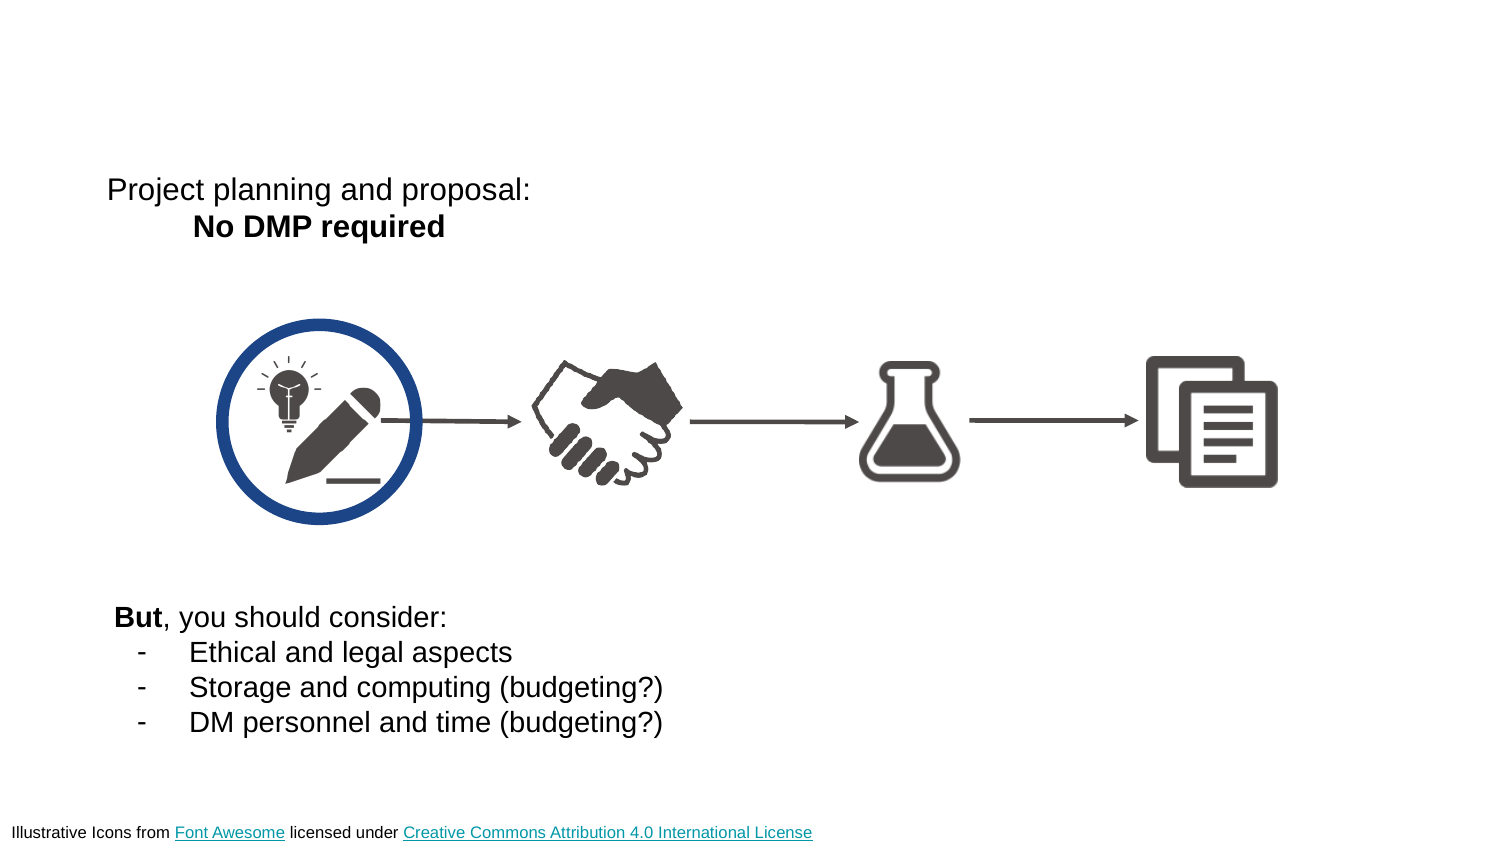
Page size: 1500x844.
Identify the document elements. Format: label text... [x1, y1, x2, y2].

text_box But, you should consider: Ethical and legal aspects Storage and computing (budgeting?) DM personnel and time (budgeting?) [99, 583, 1029, 754]
picture [521, 340, 690, 504]
picture [1146, 356, 1278, 488]
text_box Project planning and proposal: No DMP required [34, 153, 605, 259]
picture [257, 356, 381, 484]
picture [859, 361, 961, 483]
text_box Illustrative Icons from Font Awesome licensed under Creative Commons Attribution 4.0 International License [0, 783, 1240, 844]
